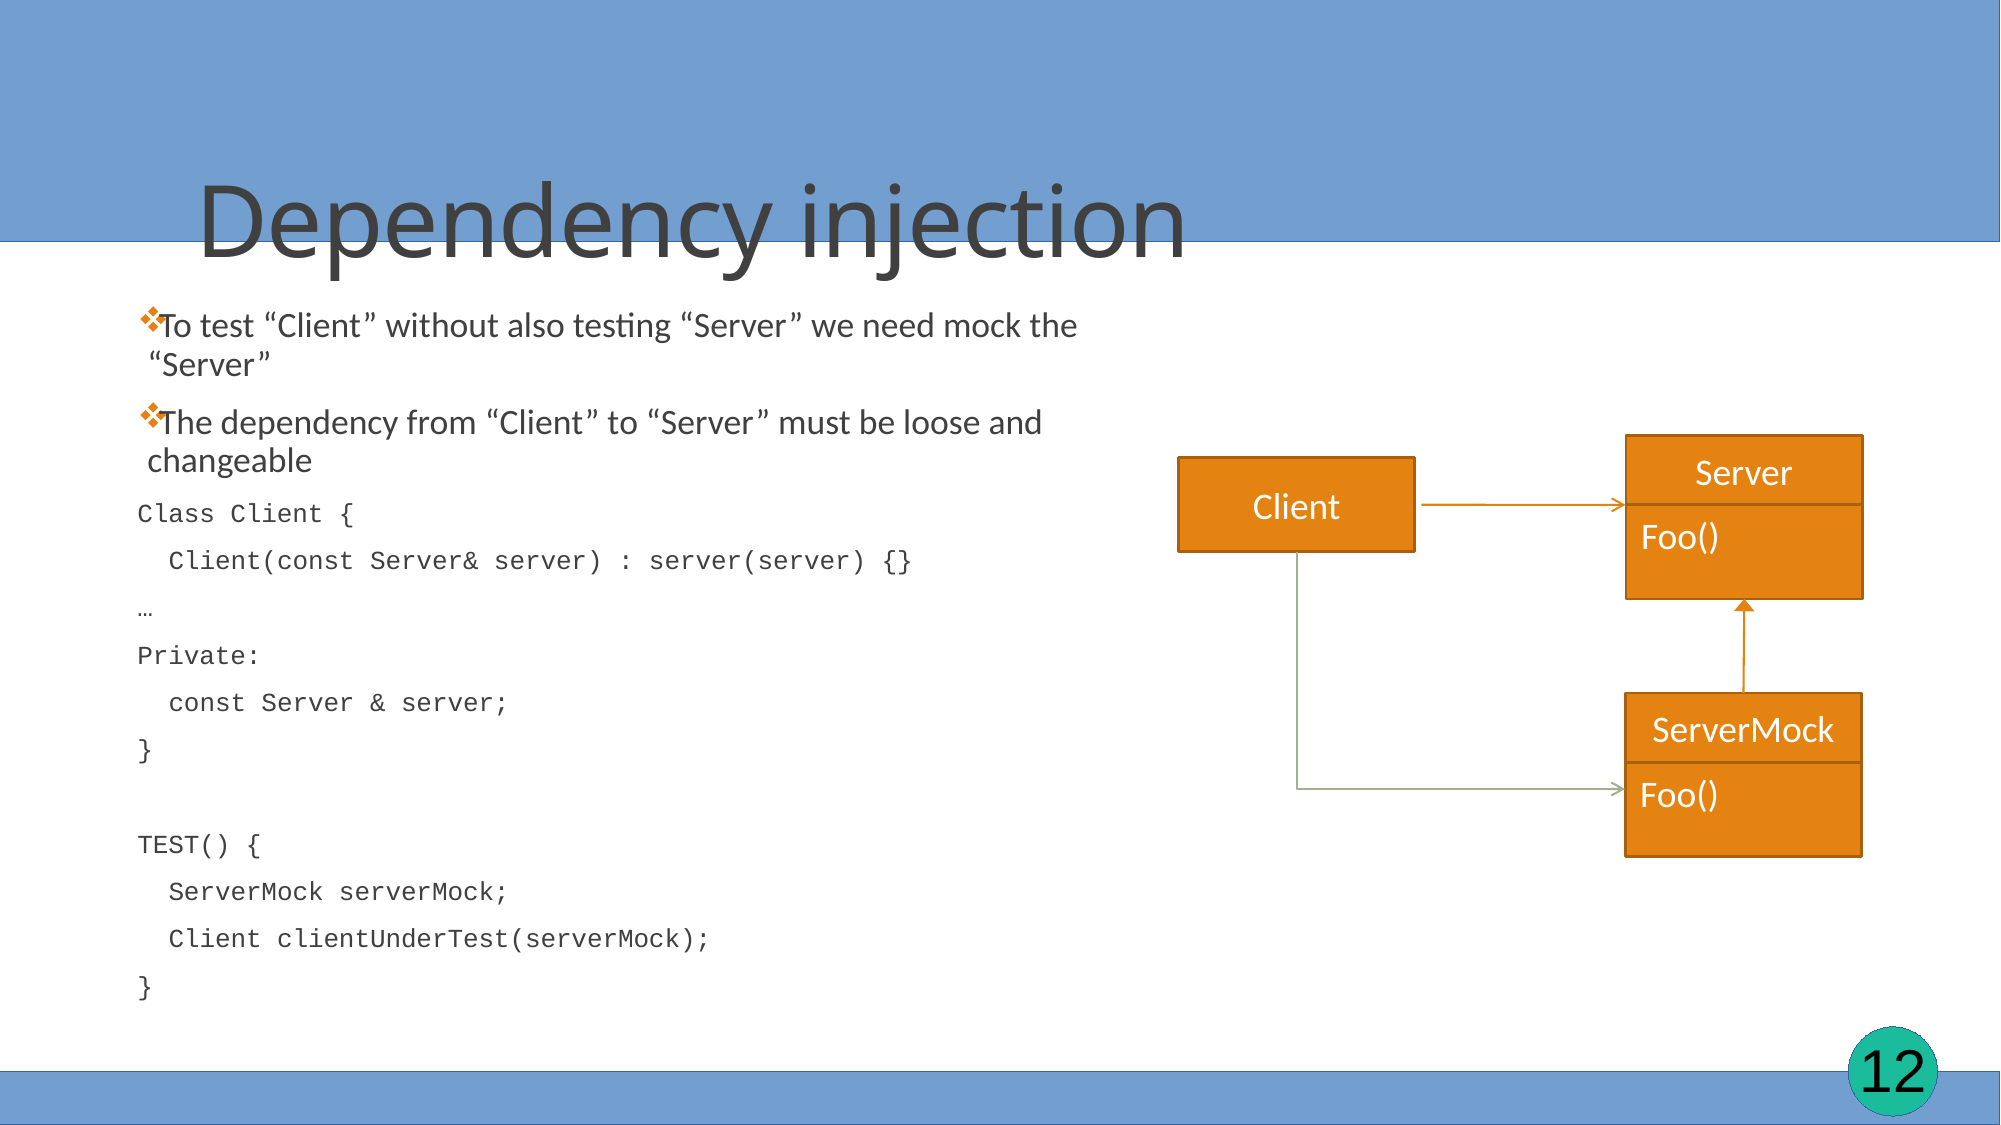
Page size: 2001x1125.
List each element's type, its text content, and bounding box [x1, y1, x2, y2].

title Dependency injection [180, 47, 1830, 285]
text_box Client [1178, 457, 1415, 552]
list To test “Client” without also testing “Server” we need mock the “Server” The dependency from “Client” to “Server” must be loose and changeable Class Client { Client(const Server& server) : server(server) {} … Private: const Server & server; } TEST() { ServerMock serverMock; Client clientUnderTest(serverMock); } [137, 299, 1162, 1014]
text_box Foo() [1625, 762, 1862, 857]
text_box Server [1626, 435, 1863, 504]
text_box ServerMock [1625, 693, 1862, 762]
text_box Foo() [1626, 504, 1863, 599]
